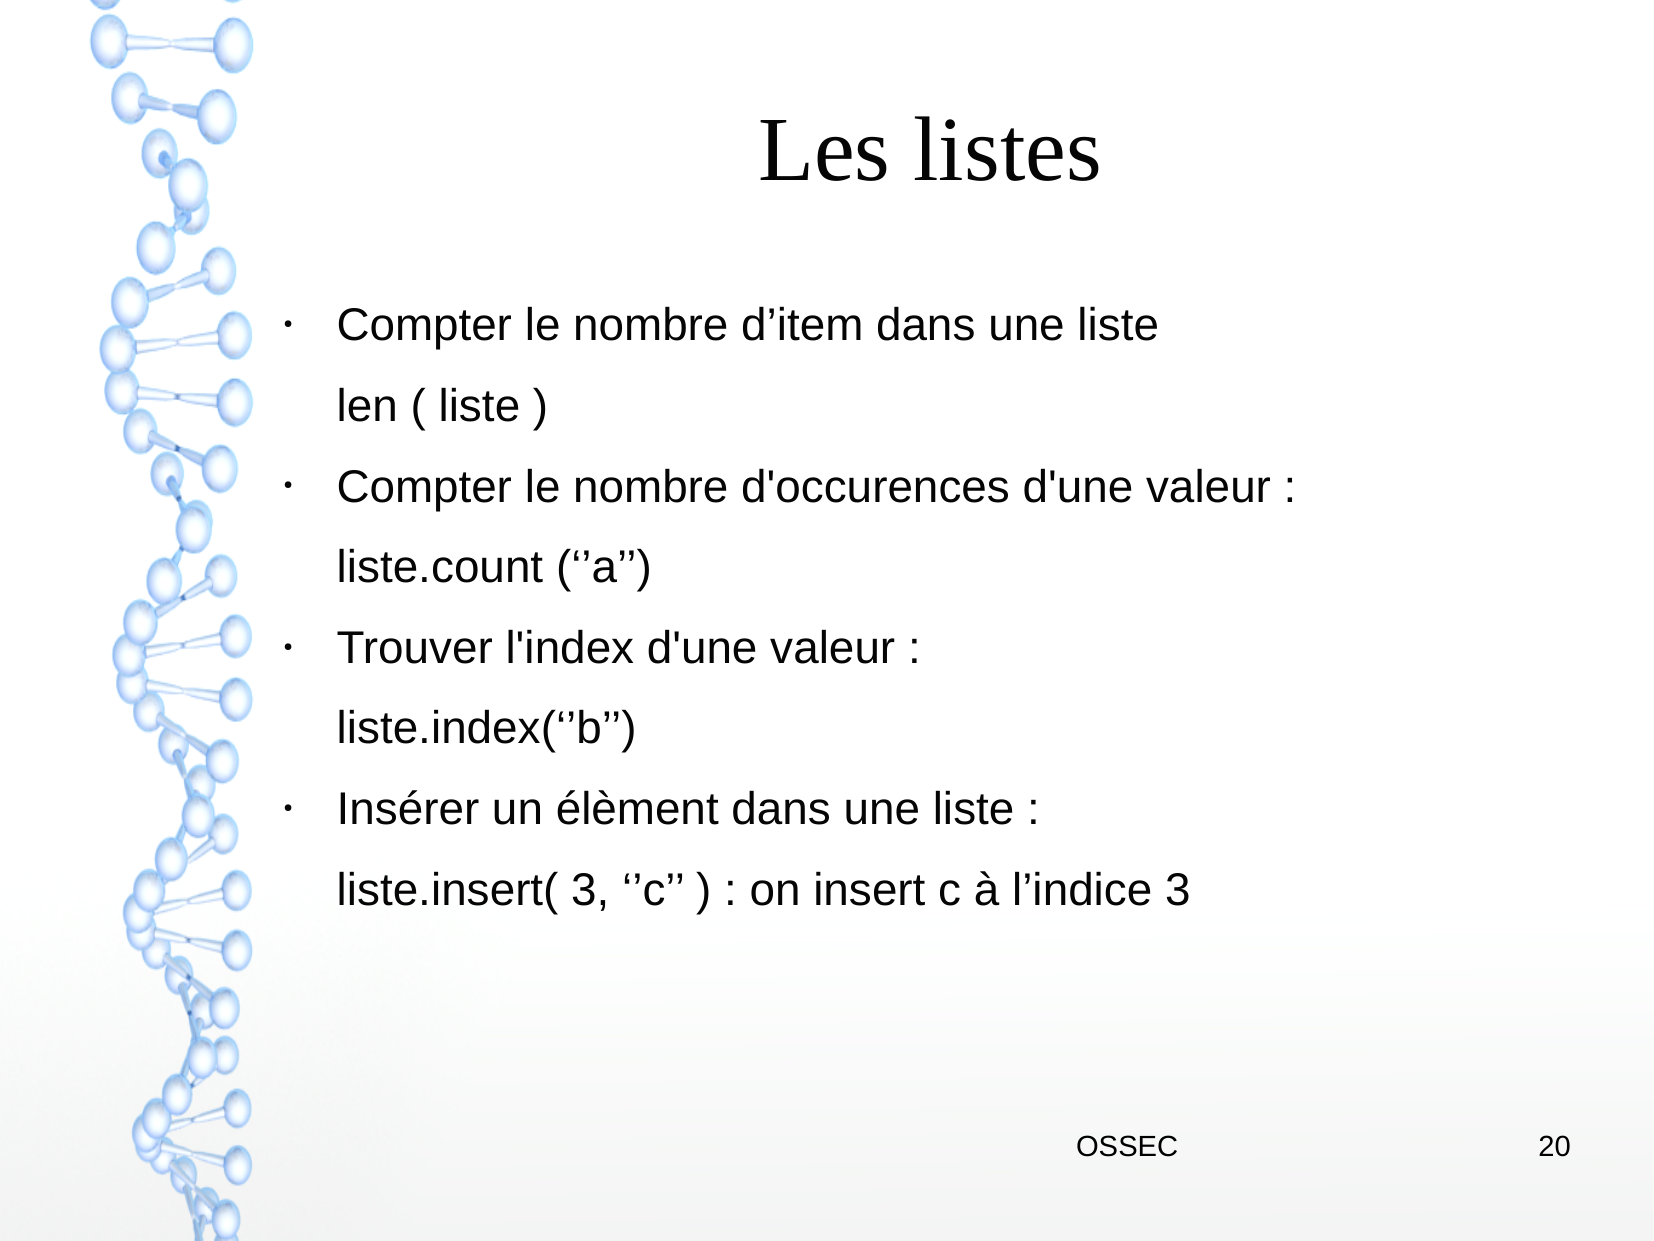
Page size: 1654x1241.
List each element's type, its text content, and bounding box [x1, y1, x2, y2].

list Compter le nombre d’item dans une liste len ( liste ) Compter le nombre d'occurences d'une valeur : liste.count (‘’a’’) Trouver l'index d'une valeur : liste.index(‘’b’’) Insérer un élèment dans une liste : liste.insert( 3, ‘’c’’ ) : on insert c à l’indice 3 [265, 299, 1595, 1019]
picture [0, 0, 1654, 1241]
title Les listes [265, 47, 1595, 252]
